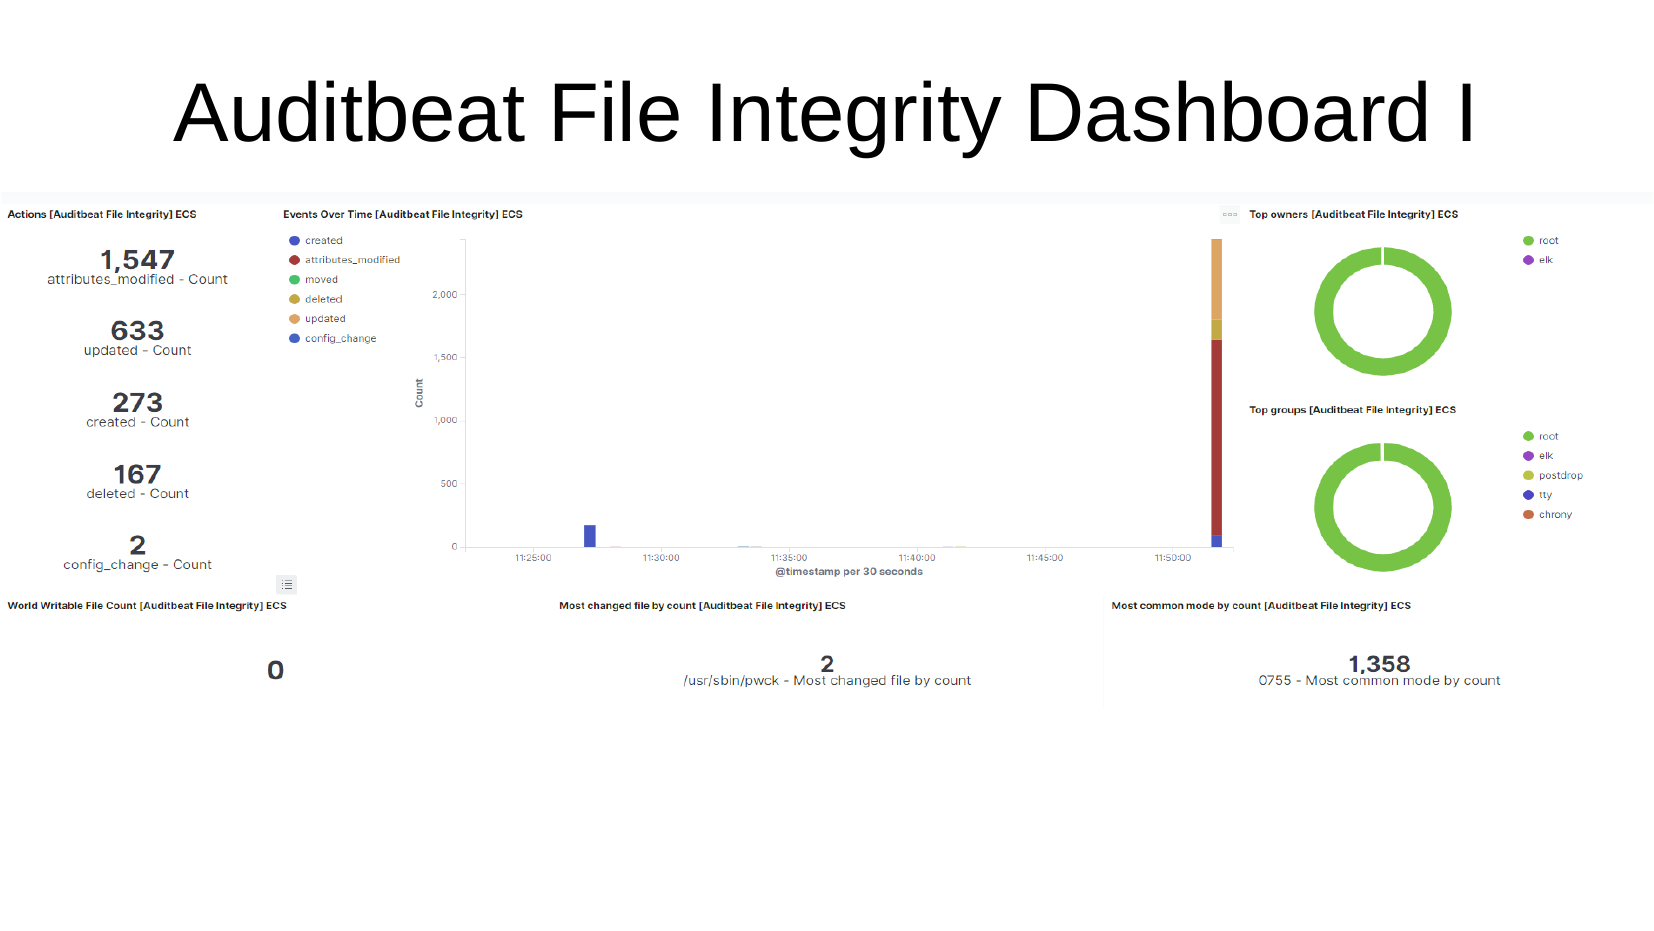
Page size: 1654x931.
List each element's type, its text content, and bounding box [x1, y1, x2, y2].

picture [1, 192, 1654, 709]
text_box Auditbeat File Integrity Dashboard I [85, 59, 1568, 192]
